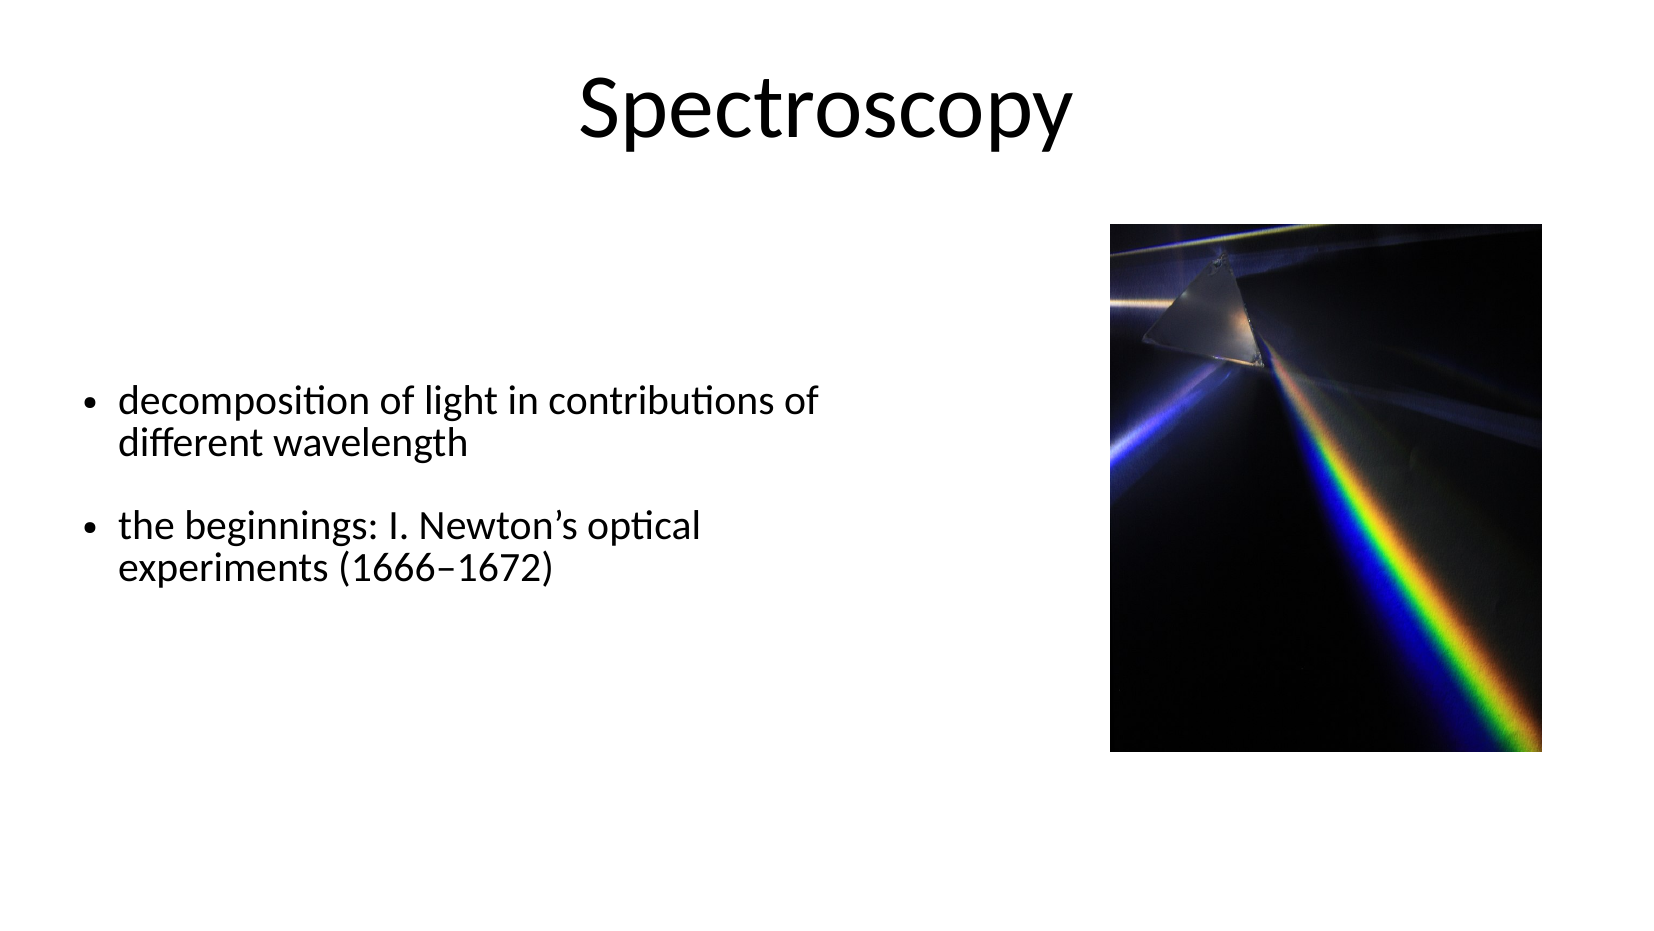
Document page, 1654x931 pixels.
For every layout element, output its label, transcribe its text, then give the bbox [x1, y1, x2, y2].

picture [1110, 224, 1542, 753]
title Spectroscopy [82, 37, 1571, 193]
subtitle decomposition of light in contributions of different wavelength the beginnings: I. Newton’s optical experiments (1666–1672) [82, 217, 856, 758]
